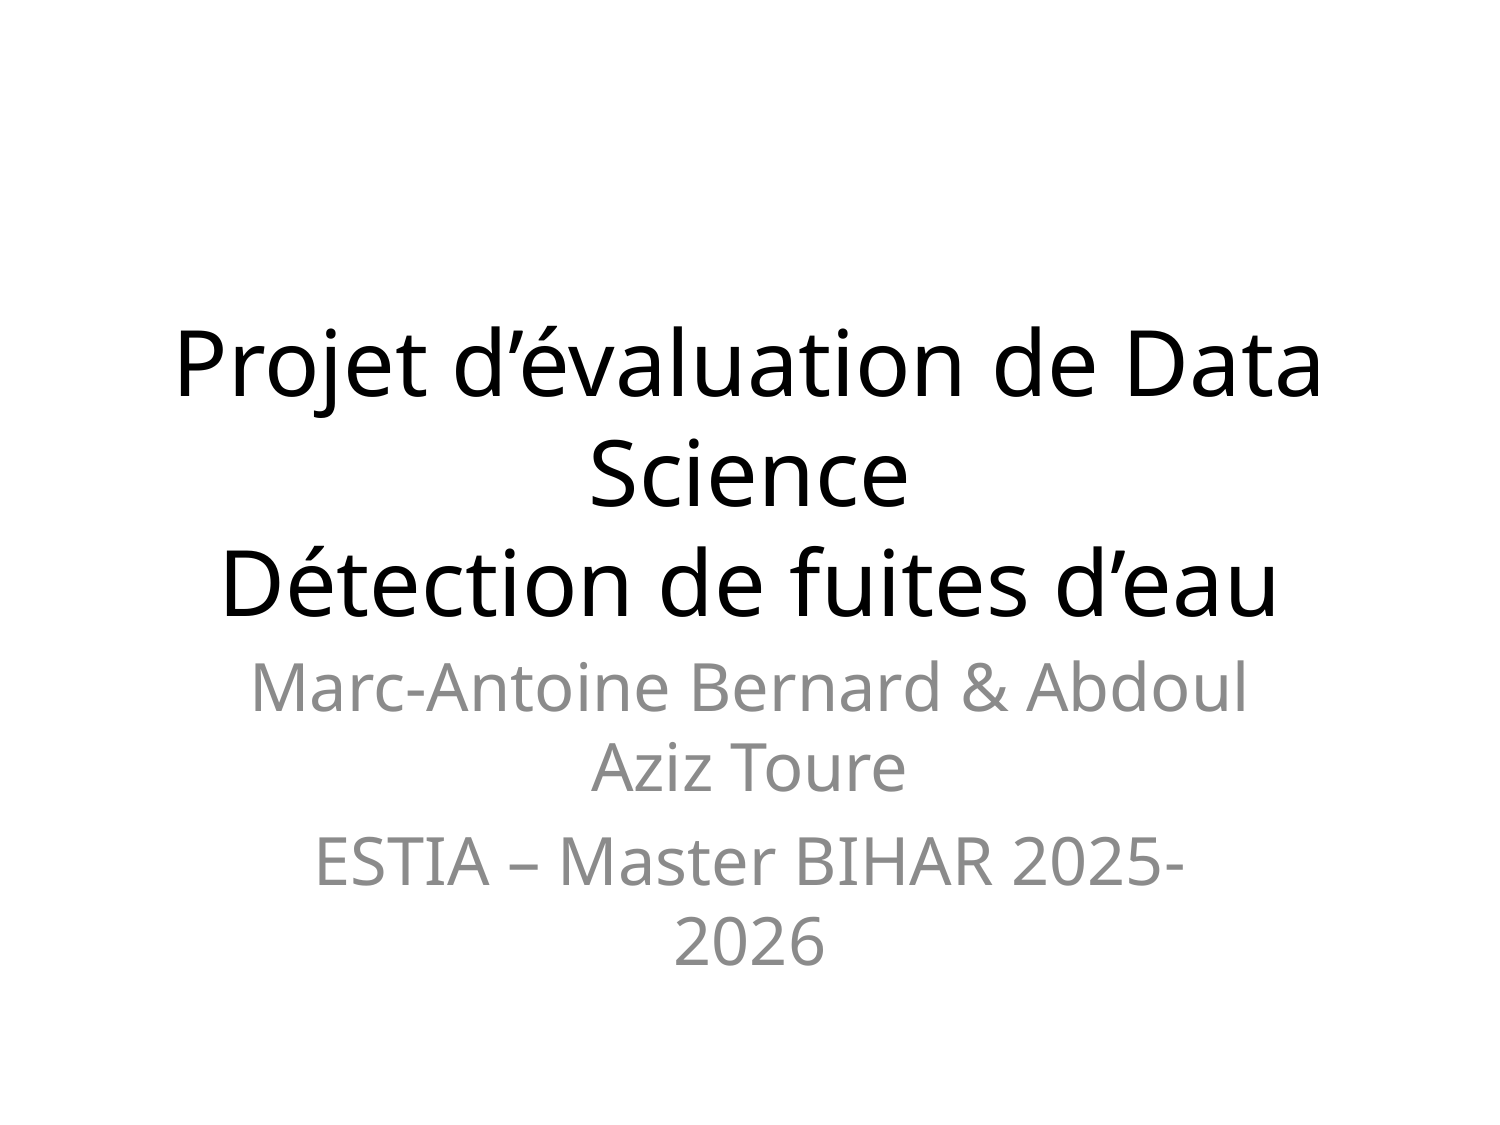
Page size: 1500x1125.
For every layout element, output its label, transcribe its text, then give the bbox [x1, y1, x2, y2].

title Projet d’évaluation de Data Science Détection de fuites d’eau [112, 349, 1388, 591]
subtitle Marc-Antoine Bernard & Abdoul Aziz Toure ESTIA – Master BIHAR 2025-2026 [225, 637, 1275, 925]
